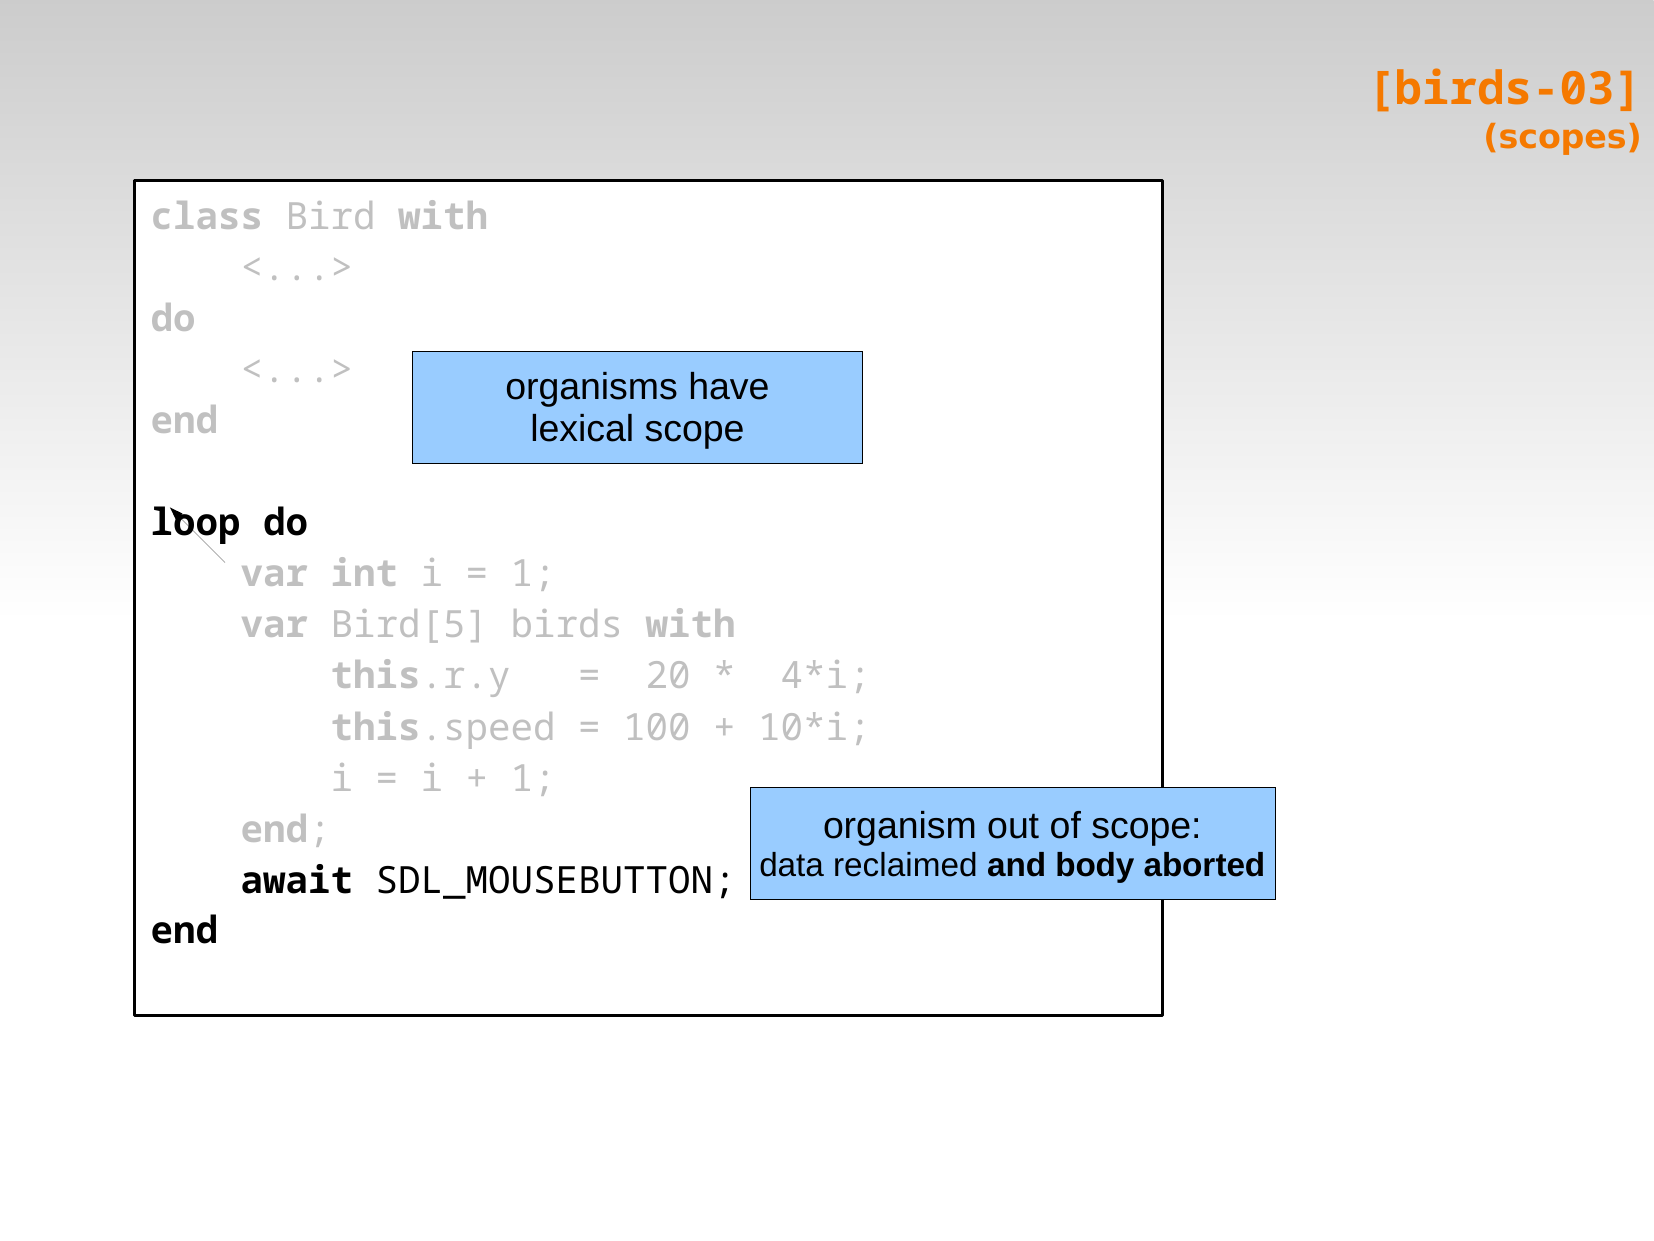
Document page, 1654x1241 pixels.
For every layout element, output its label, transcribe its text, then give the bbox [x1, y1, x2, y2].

title [birds-03] (scopes) [153, 2, 1643, 210]
text_box organism out of scope: data reclaimed and body aborted [750, 787, 1276, 900]
text_box class Bird with <...> do <...> end loop do var int i = 1; var Bird[5] birds with this.r.y = 20 * 4*i; this.speed = 100 + 10*i; i = i + 1; end; await SDL_MOUSEBUTTON; end [134, 180, 1163, 912]
text_box organisms have lexical scope [412, 351, 863, 464]
